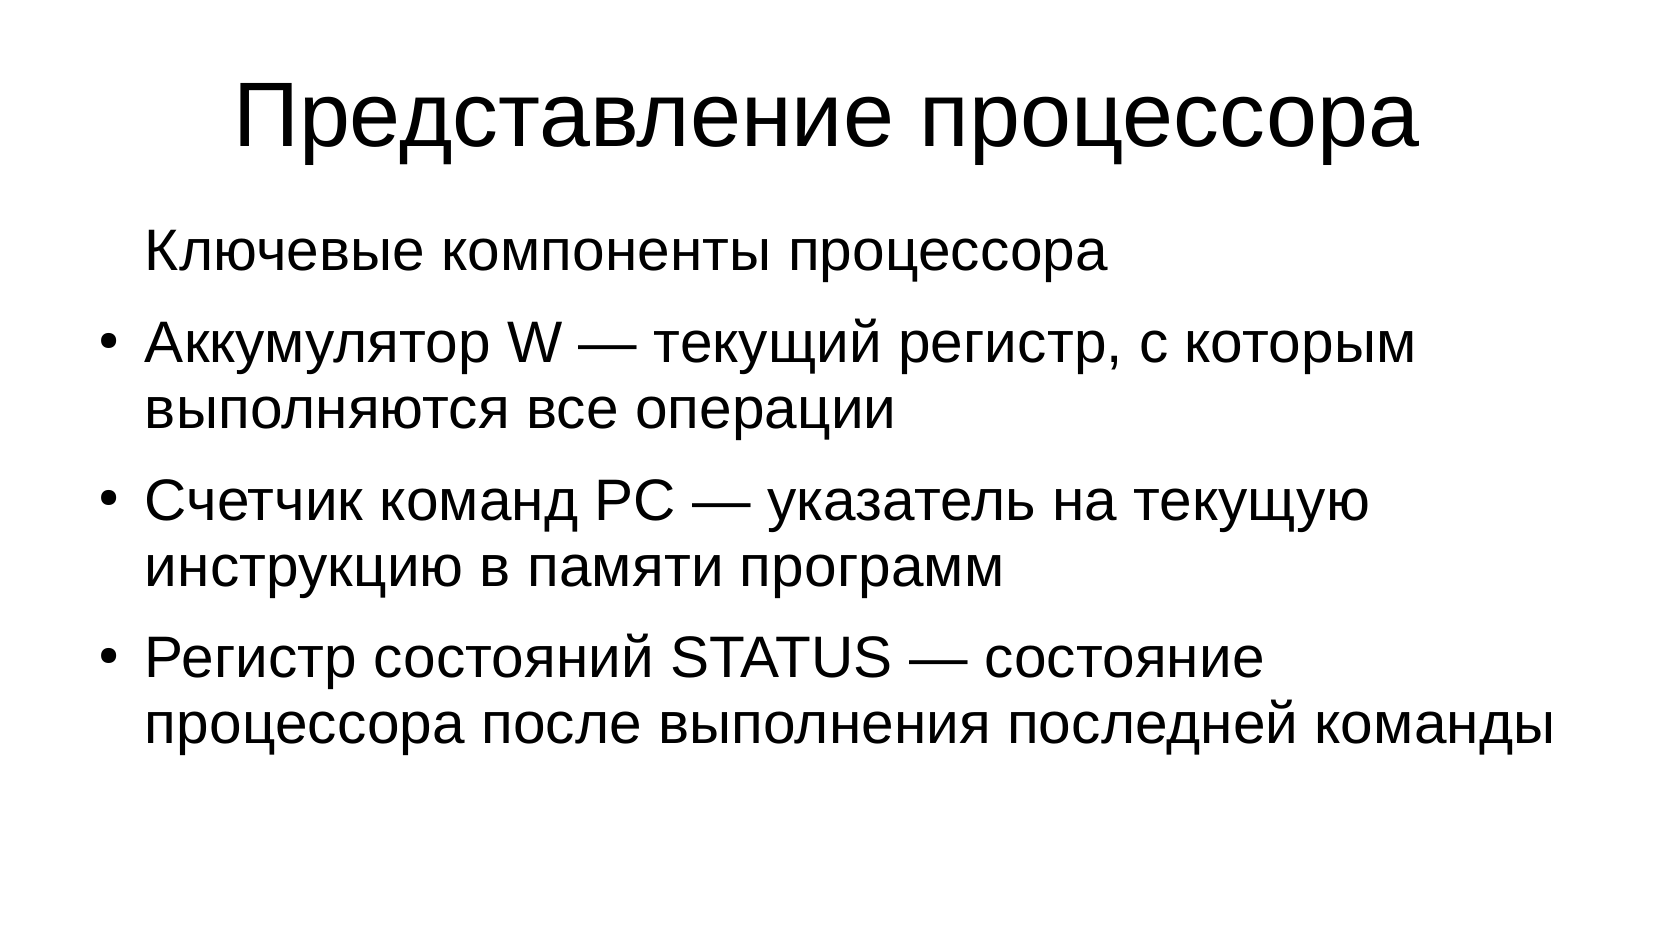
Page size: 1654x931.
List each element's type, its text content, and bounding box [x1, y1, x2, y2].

title Представление процессора [82, 37, 1571, 193]
list Ключевые компоненты процессора Аккумулятор W — текущий регистр, с которым выполняются все операции Счетчик команд PC — указатель на текущую инструкцию в памяти программ Регистр состояний STATUS — состояние процессора после выполнения последней команды [82, 217, 1571, 758]
